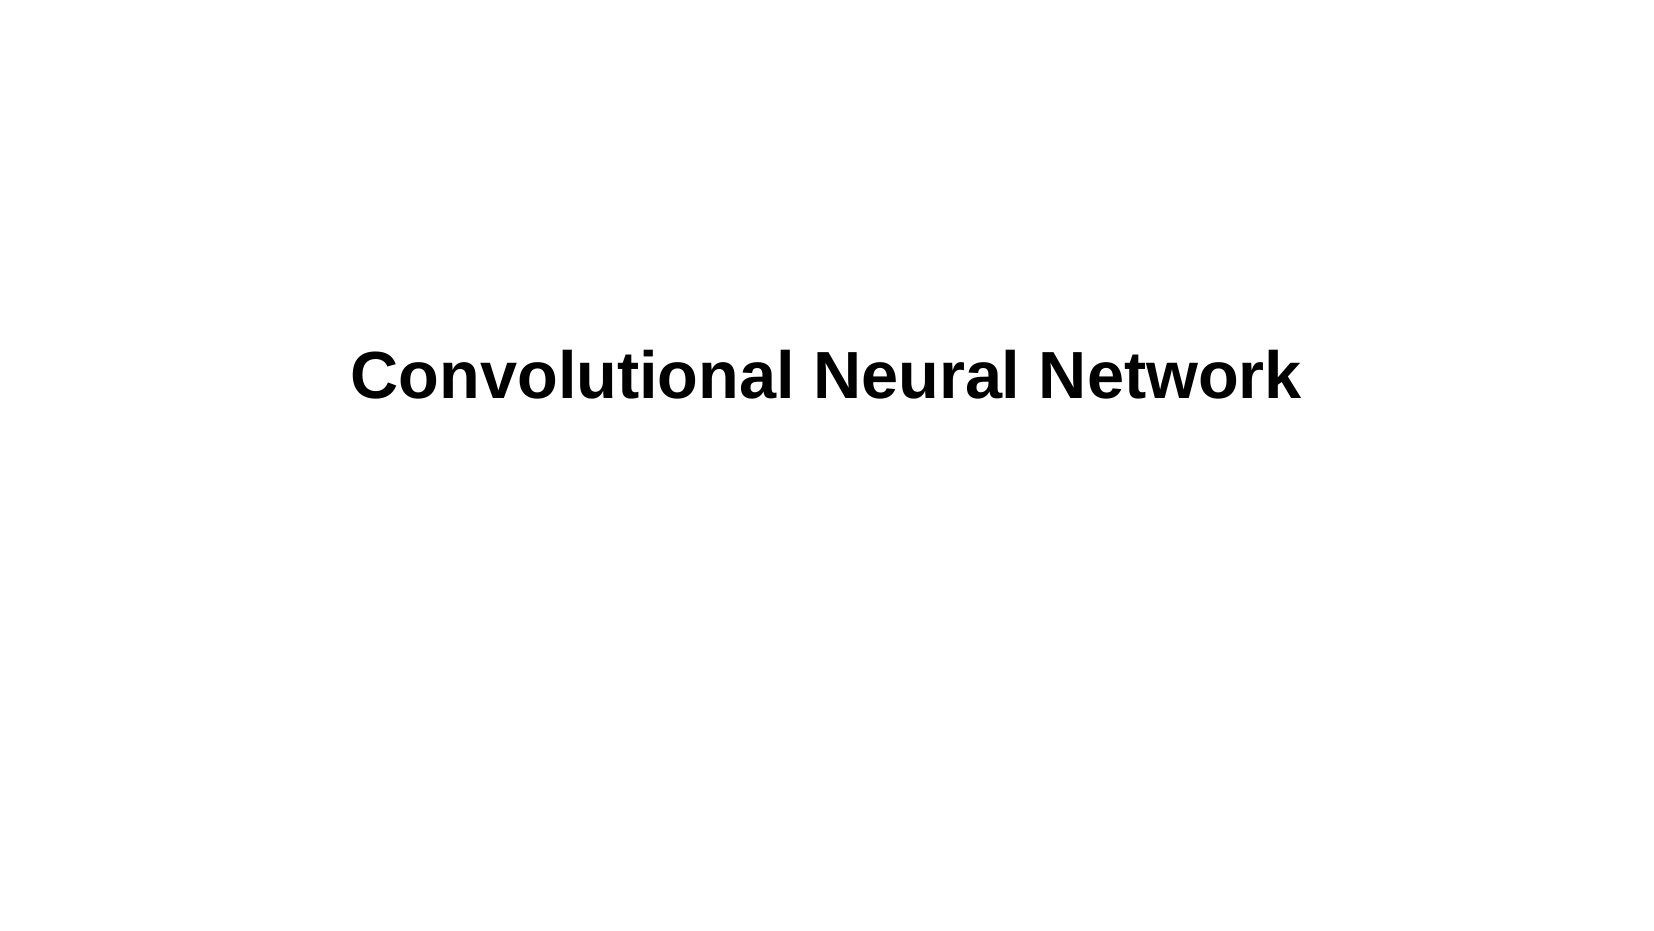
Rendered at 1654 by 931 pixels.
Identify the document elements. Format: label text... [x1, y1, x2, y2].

subtitle Convolutional Neural Network [82, 188, 1571, 787]
